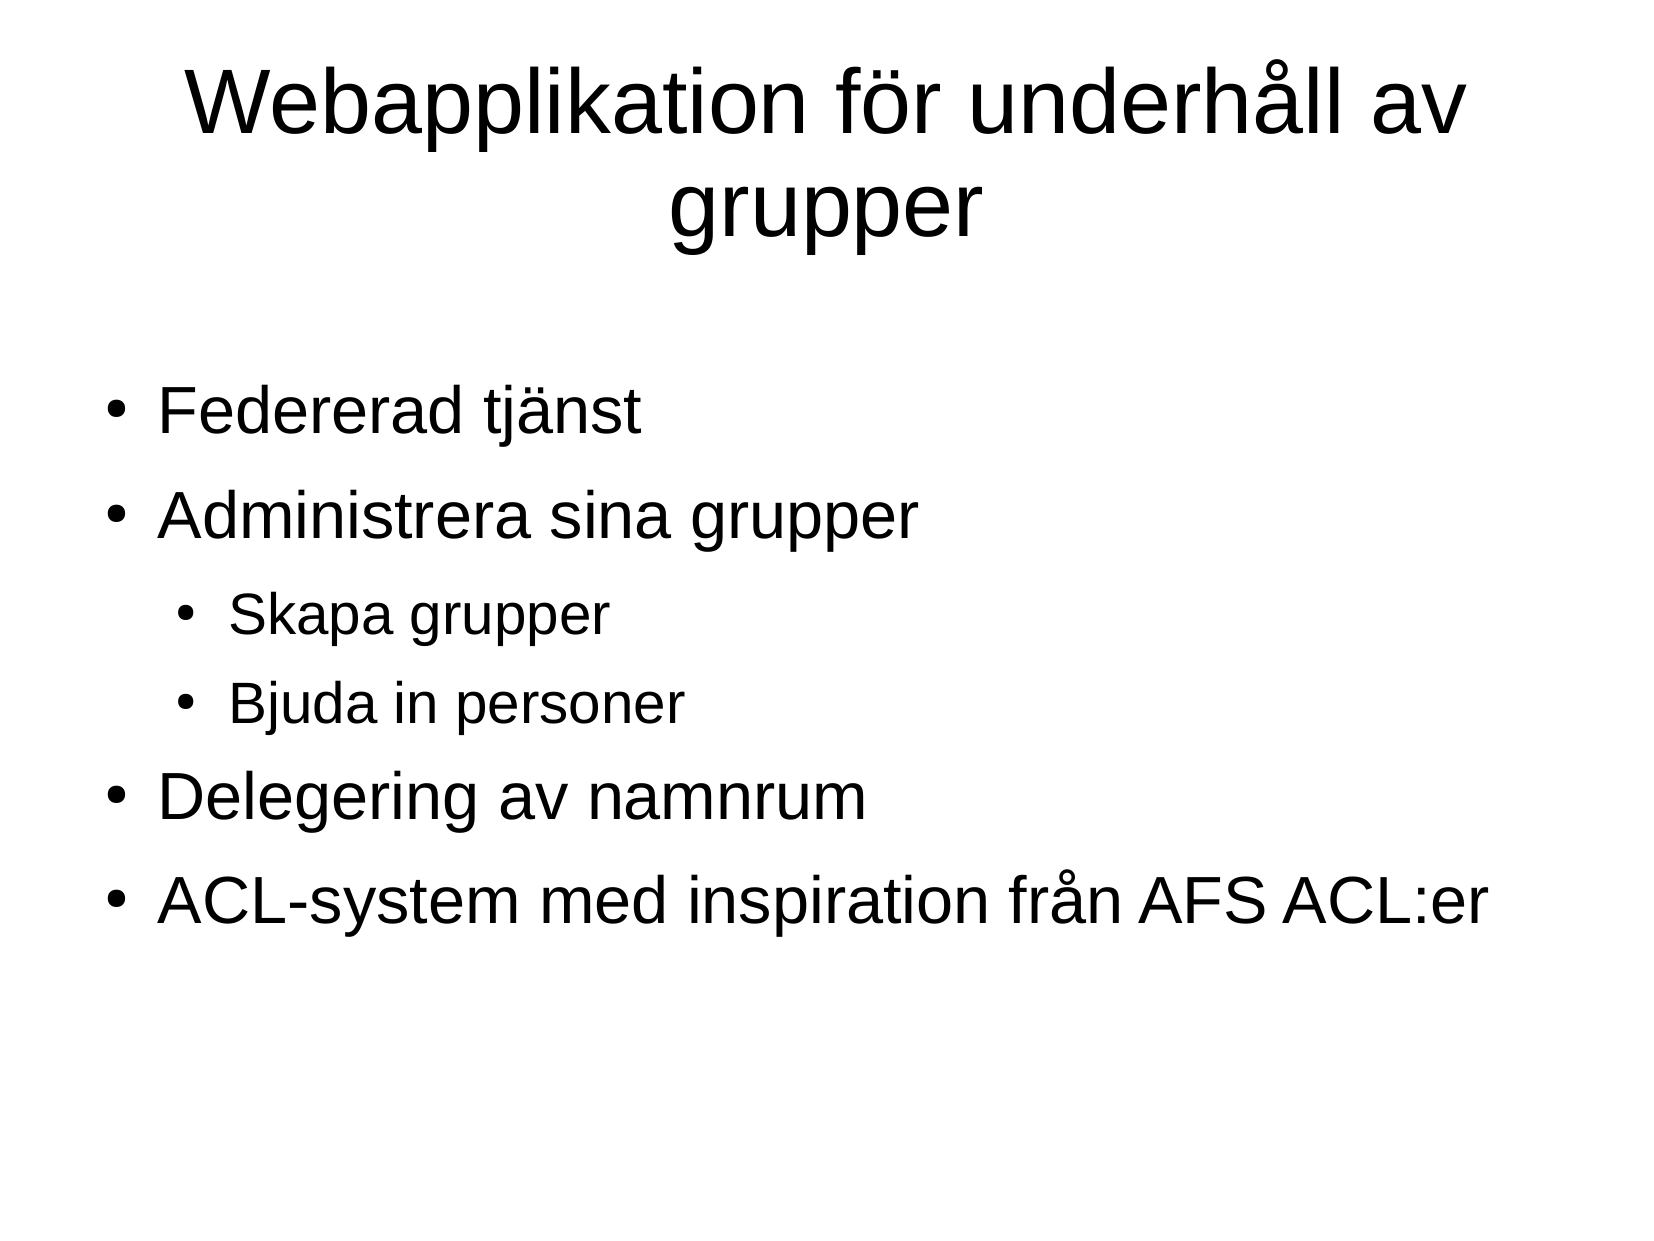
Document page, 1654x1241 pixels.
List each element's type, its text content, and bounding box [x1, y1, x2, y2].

title Webapplikation för underhåll av grupper [82, 50, 1571, 256]
list Federerad tjänst Administrera sina grupper Skapa grupper Bjuda in personer Delegering av namnrum ACL-system med inspiration från AFS ACL:er [86, 269, 1576, 1088]
